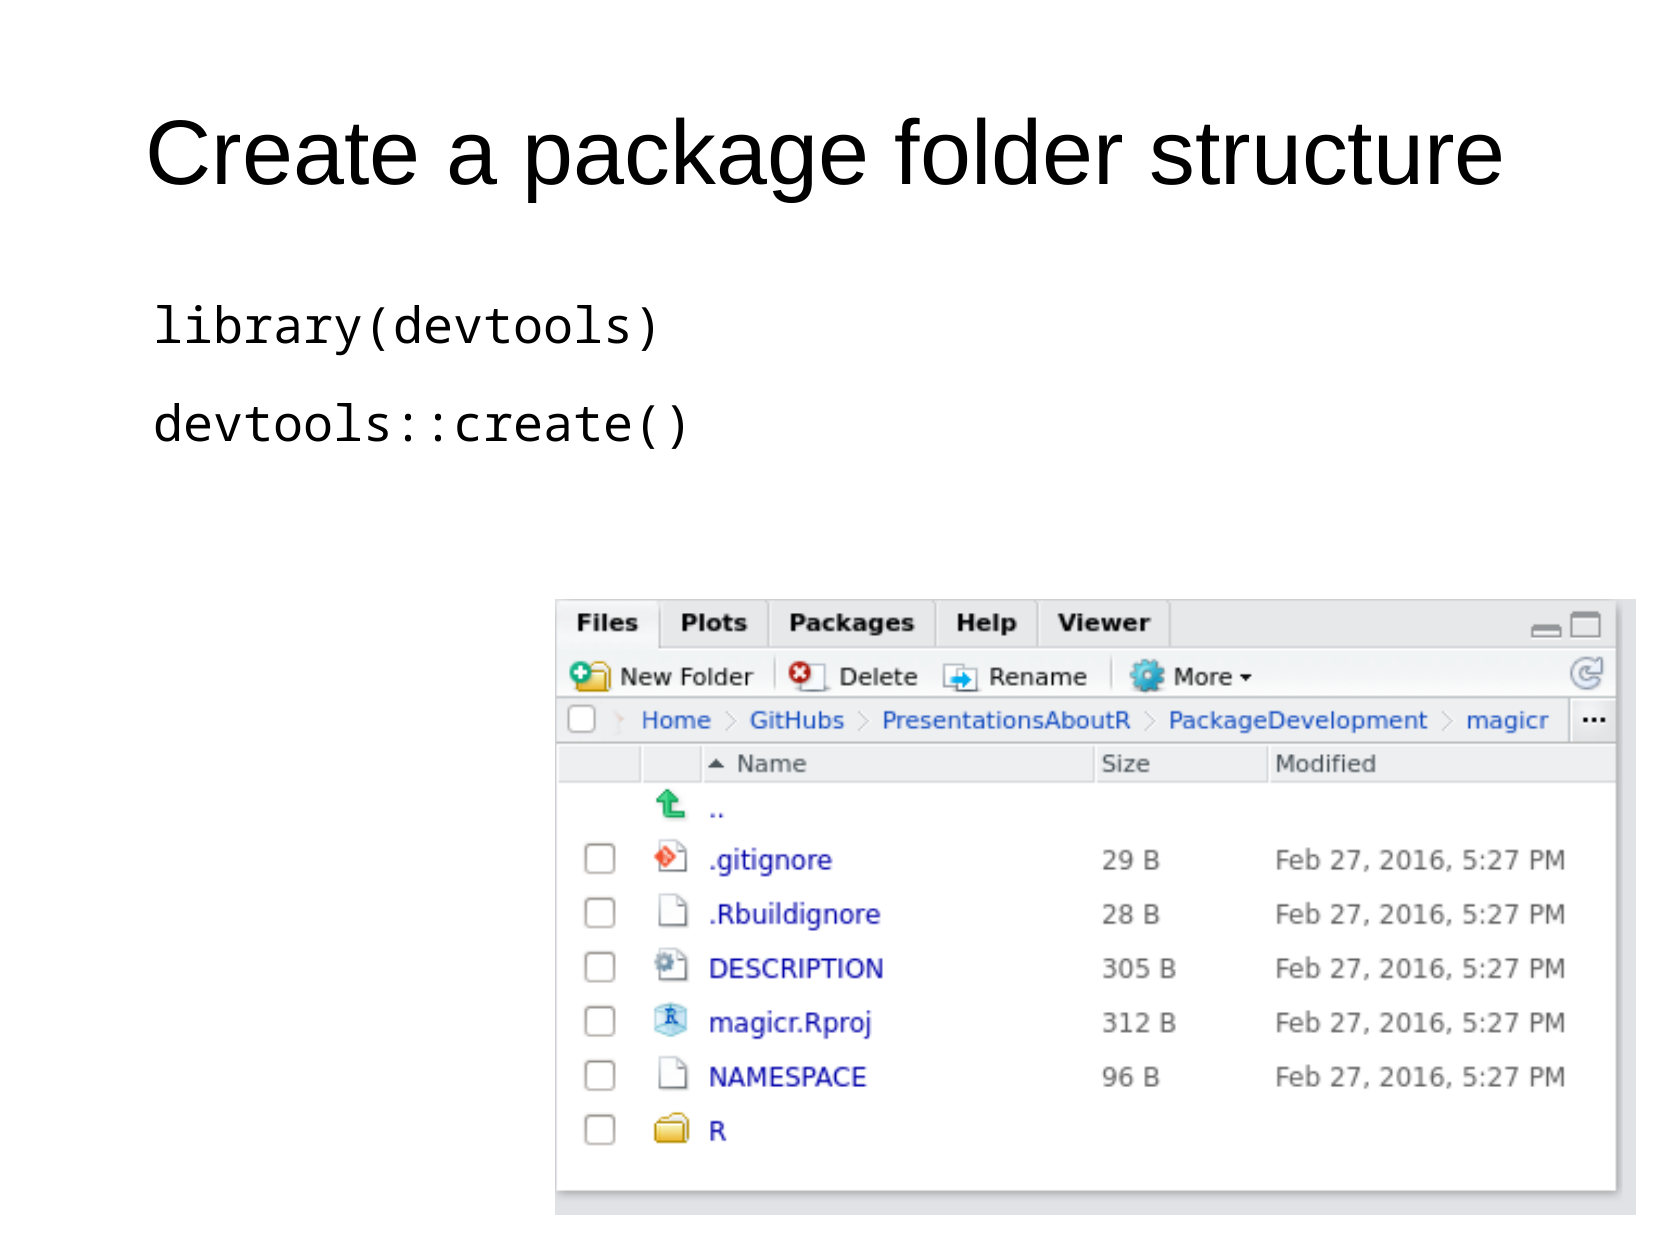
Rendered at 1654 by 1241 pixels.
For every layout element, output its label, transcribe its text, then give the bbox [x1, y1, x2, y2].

list library(devtools) devtools::create() [82, 290, 1571, 1010]
picture [555, 599, 1636, 1216]
title Create a package folder structure [82, 49, 1571, 257]
